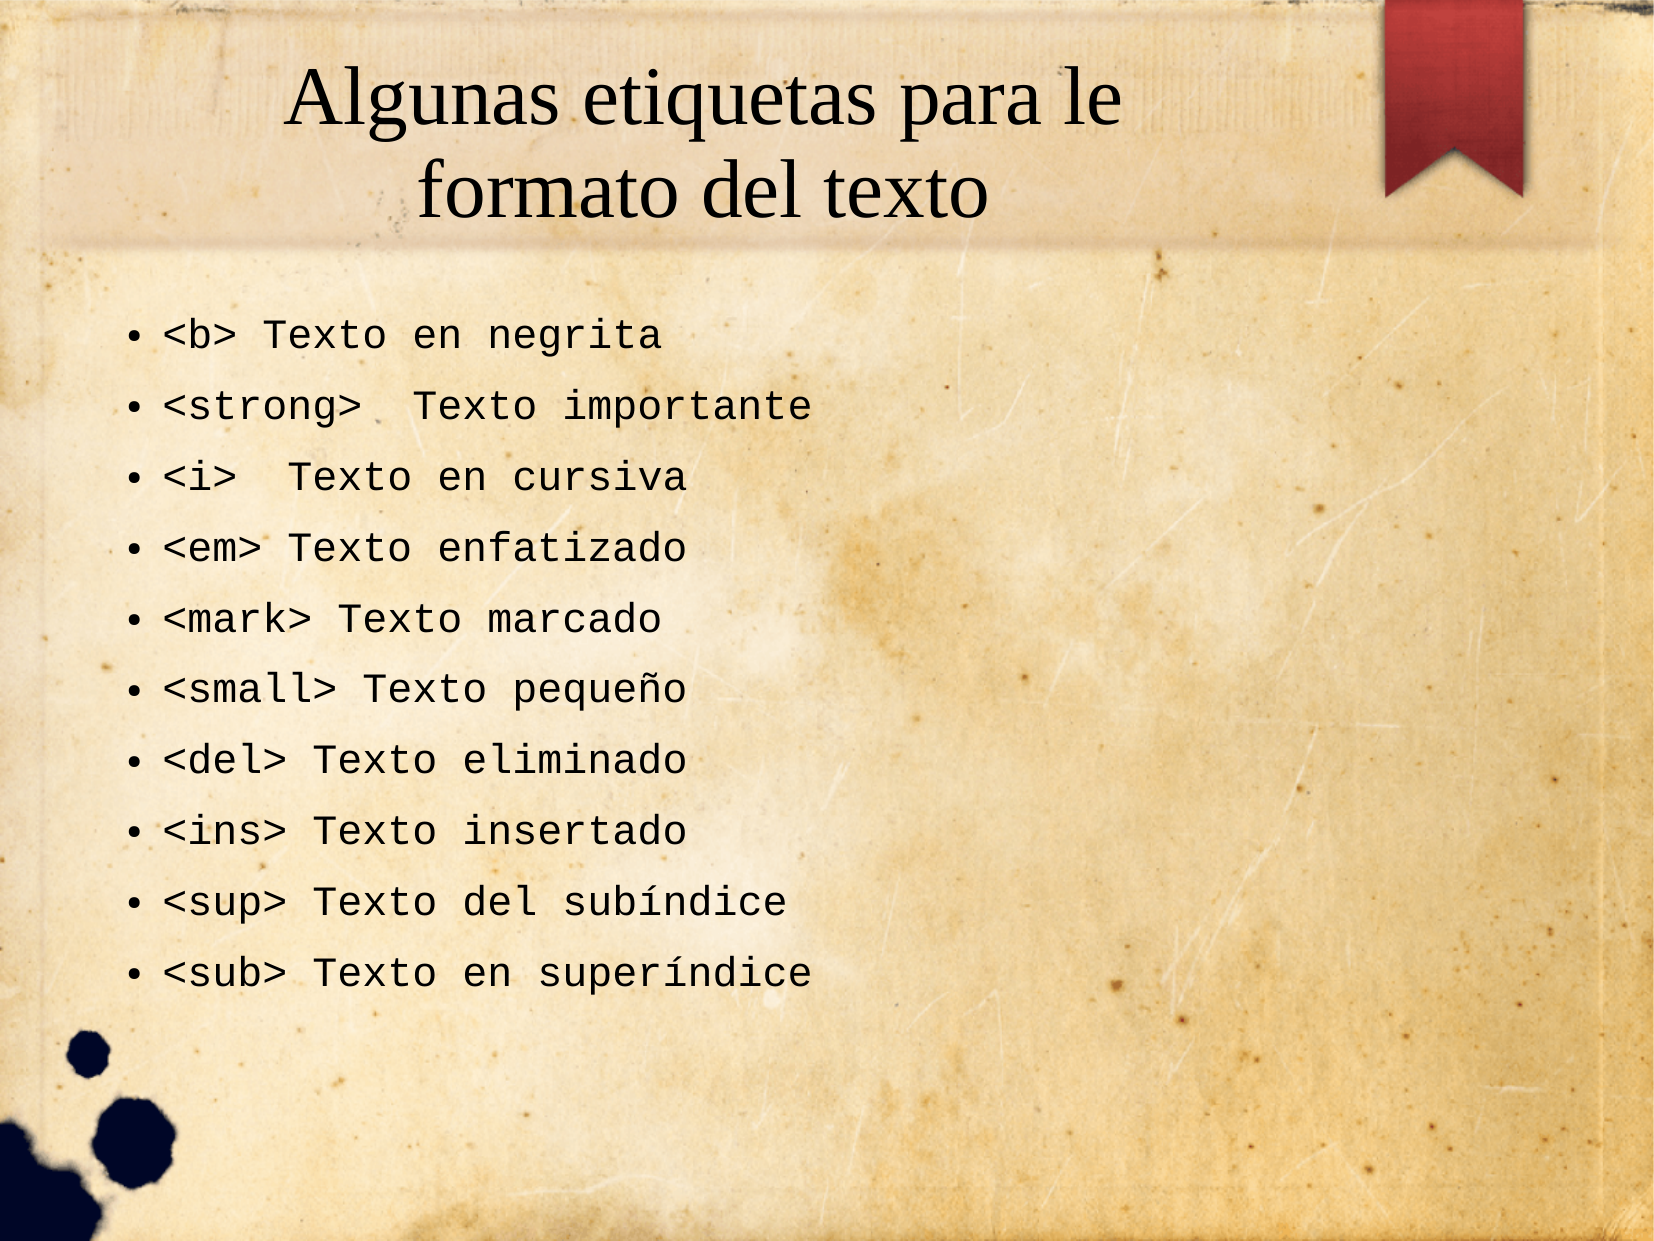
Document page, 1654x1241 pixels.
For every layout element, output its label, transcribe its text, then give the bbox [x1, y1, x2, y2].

picture [0, 0, 1654, 1241]
title Algunas etiquetas para le formato del texto [82, 49, 1347, 237]
list <b> Texto en negrita <strong> Texto importante <i> Texto en cursiva <em> Texto enfatizado <mark> Texto marcado <small> Texto pequeño <del> Texto eliminado <ins> Texto insertado <sup> Texto del subíndice <sub> Texto en superíndice [82, 290, 1538, 1010]
